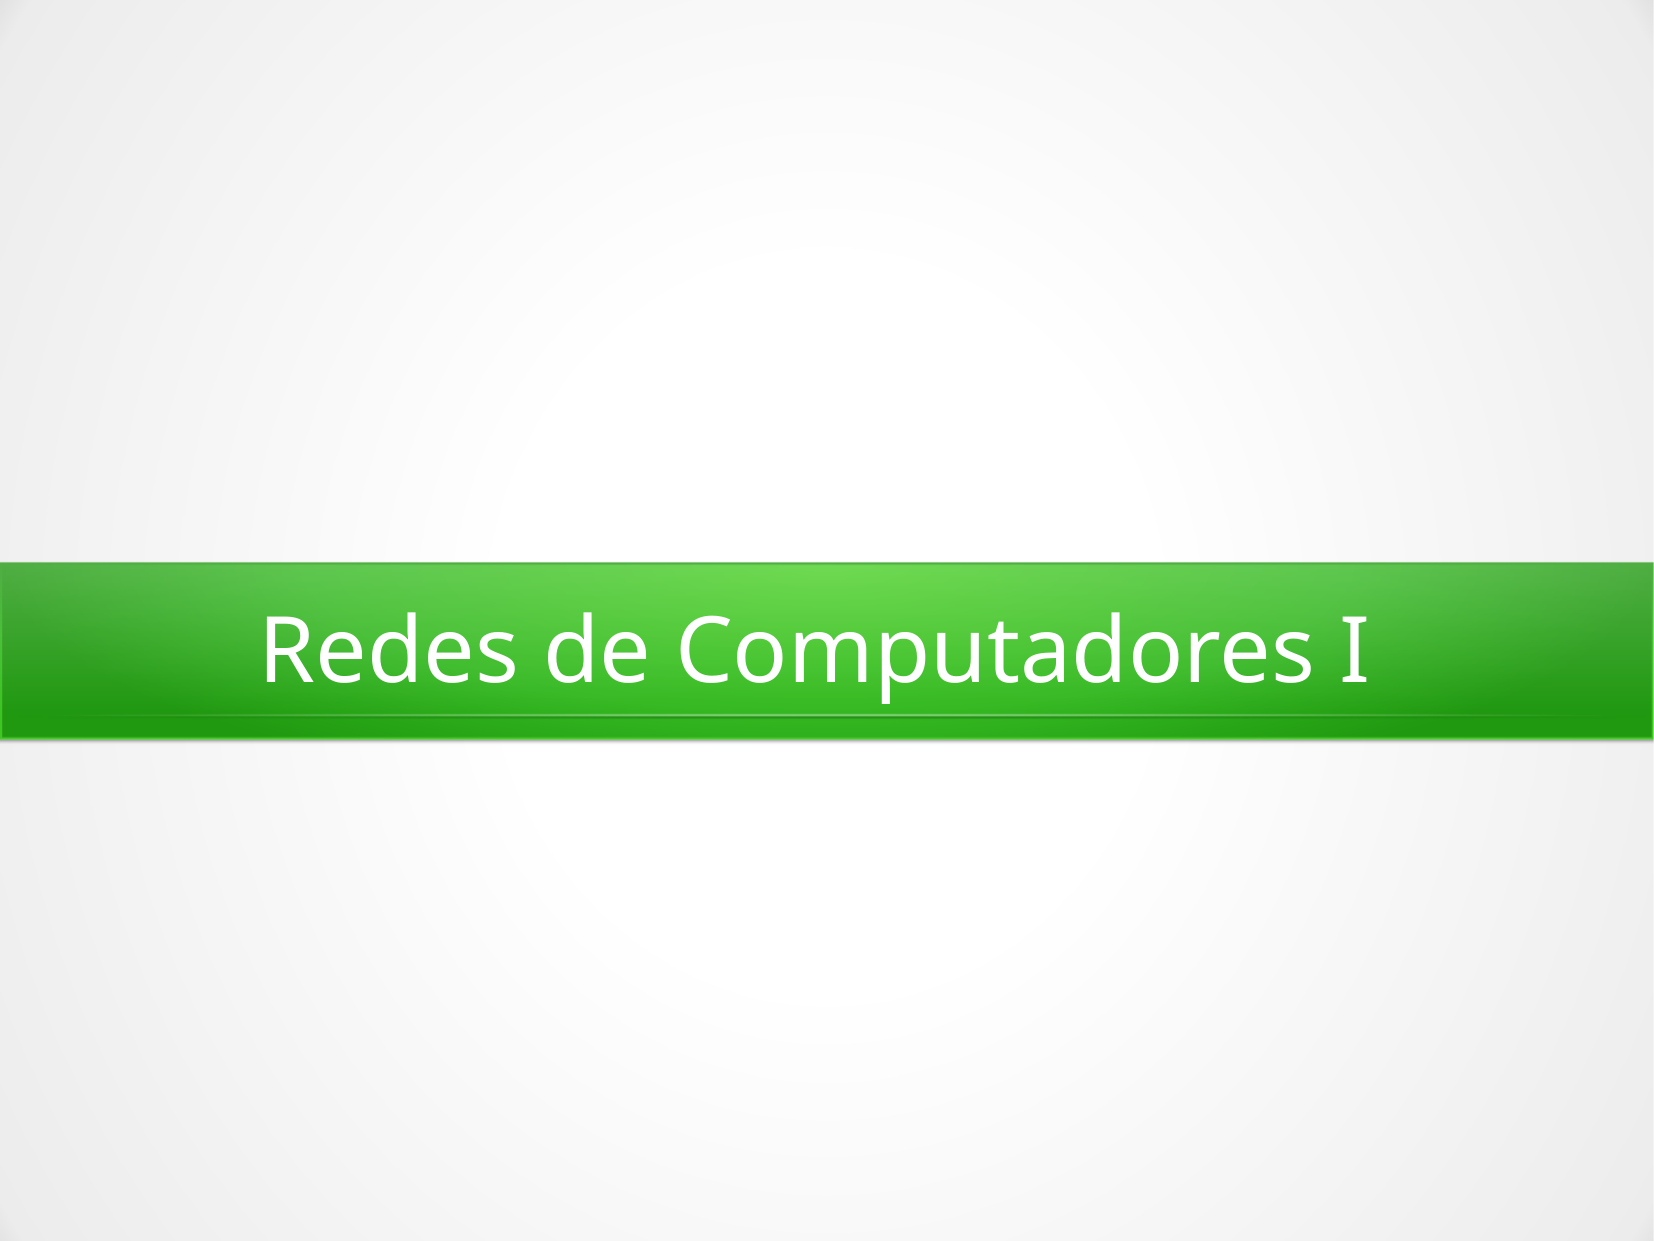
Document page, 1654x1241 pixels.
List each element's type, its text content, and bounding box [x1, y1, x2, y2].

picture [0, 0, 1654, 1241]
title Redes de Computadores I [82, 578, 1571, 715]
